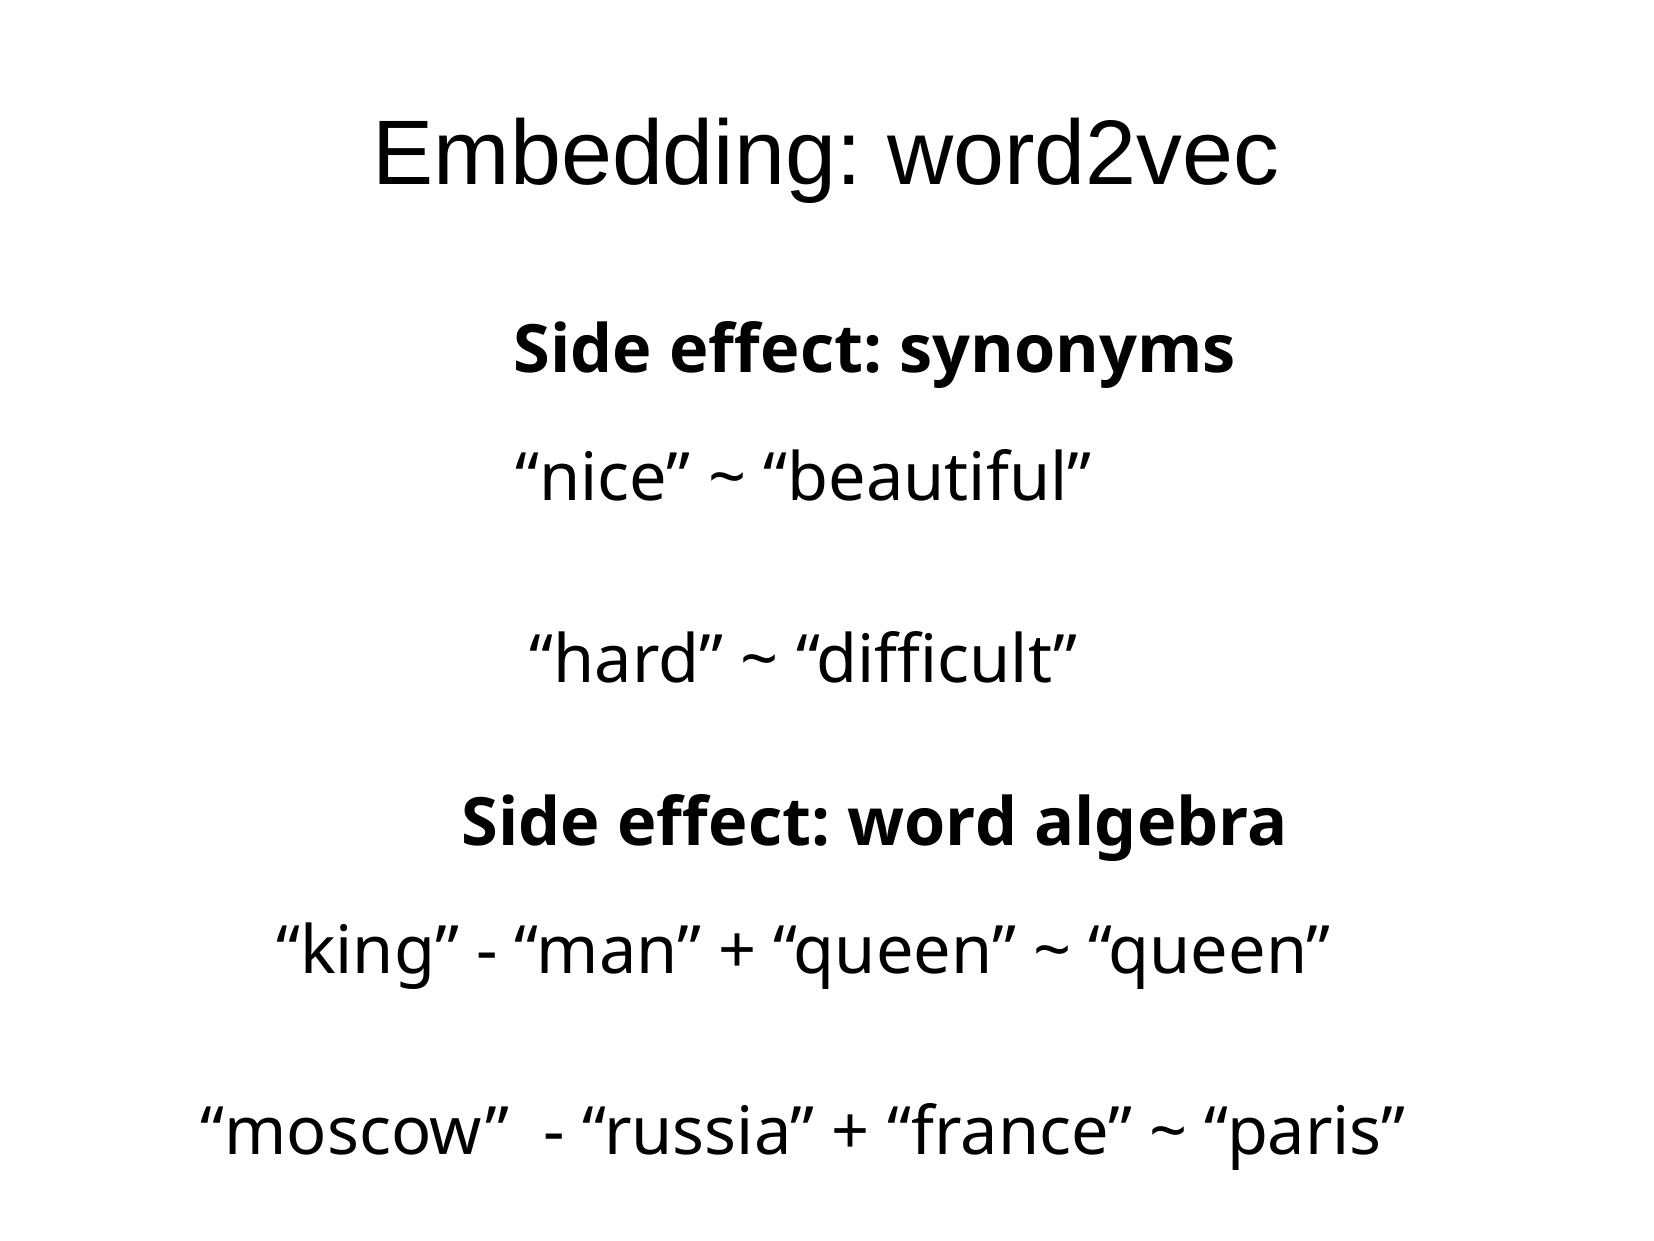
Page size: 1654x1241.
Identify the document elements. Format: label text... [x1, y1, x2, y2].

text_box “nice” ~ “beautiful” “hard” ~ “difficult” [27, 421, 1580, 826]
title Embedding: word2vec [82, 49, 1571, 257]
text_box Side effect: word algebra [176, 826, 1574, 859]
text_box Side effect: synonyms [176, 293, 1574, 387]
text_box “king” - “man” + “queen” ~ “queen” “moscow” - “russia” + “france” ~ “paris” [27, 894, 1580, 1241]
